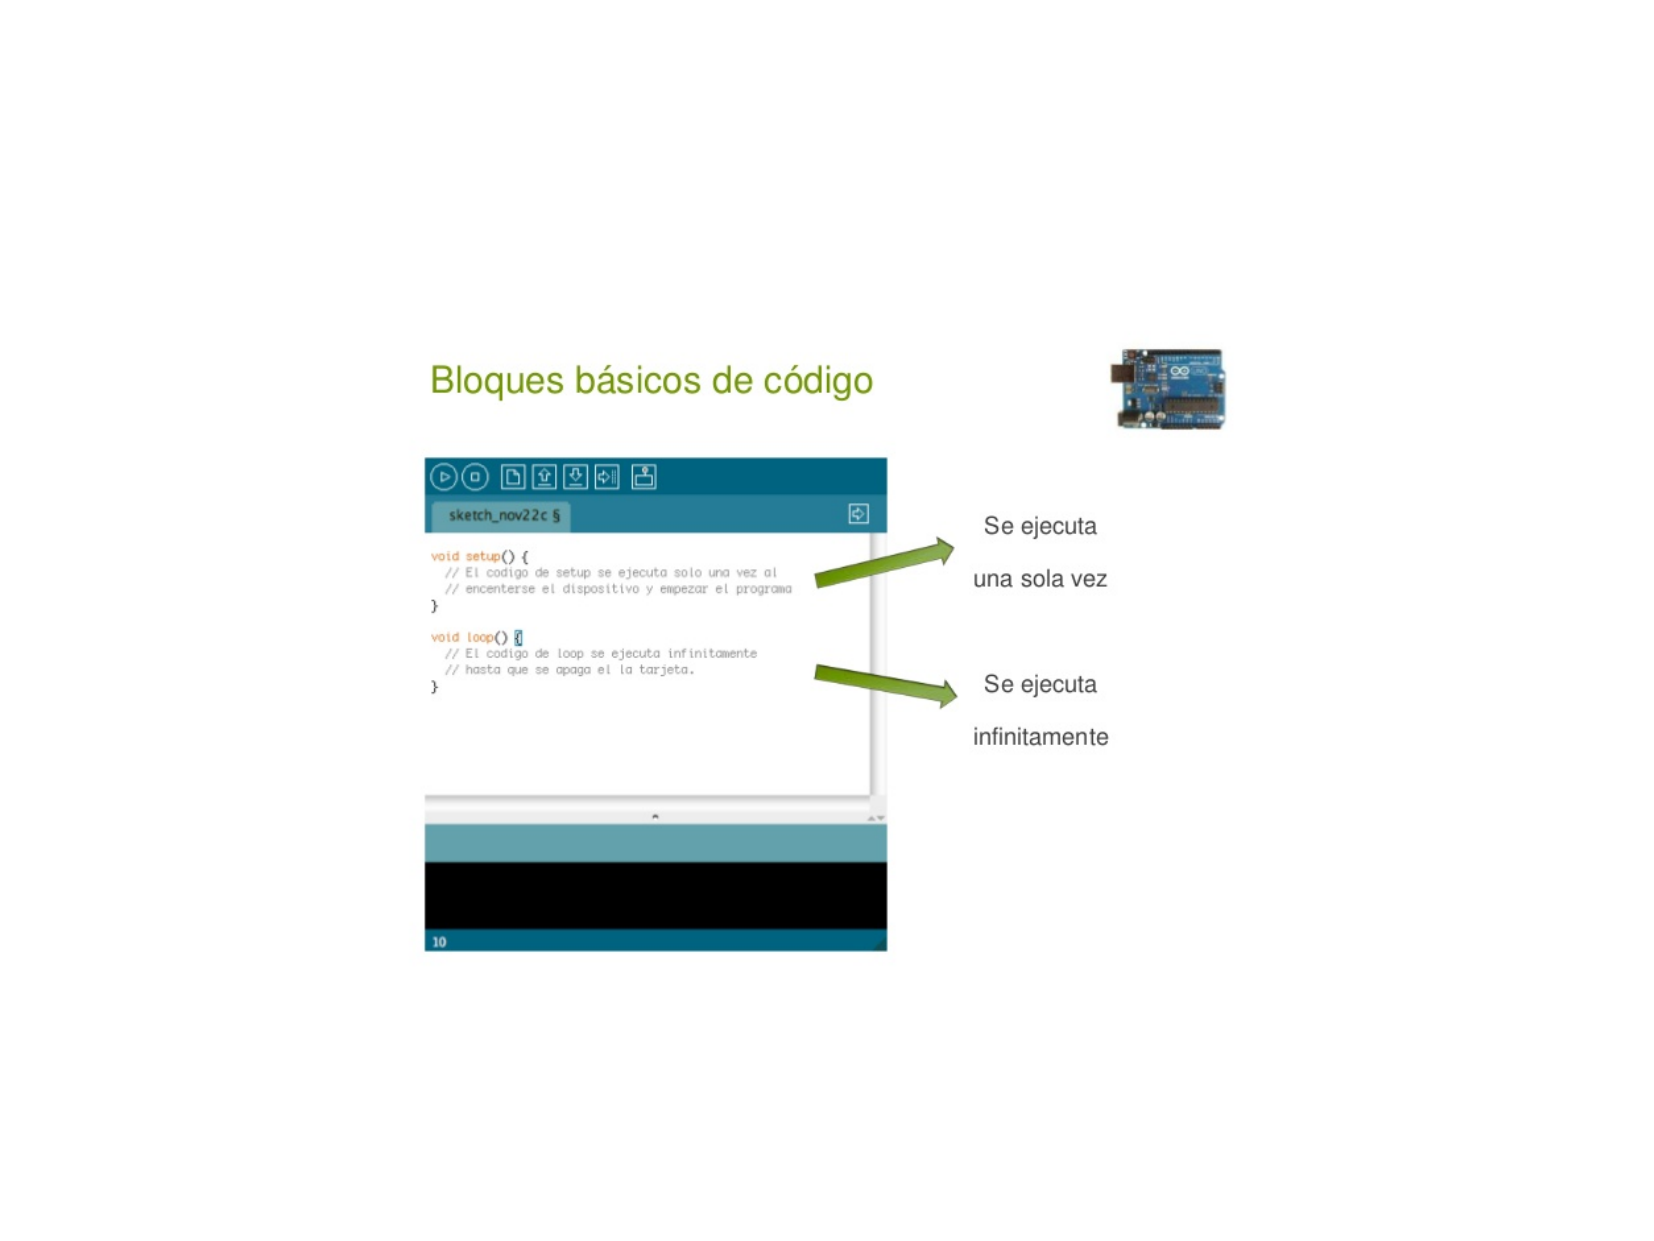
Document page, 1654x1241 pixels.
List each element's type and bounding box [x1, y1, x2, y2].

picture [347, 290, 1307, 1010]
